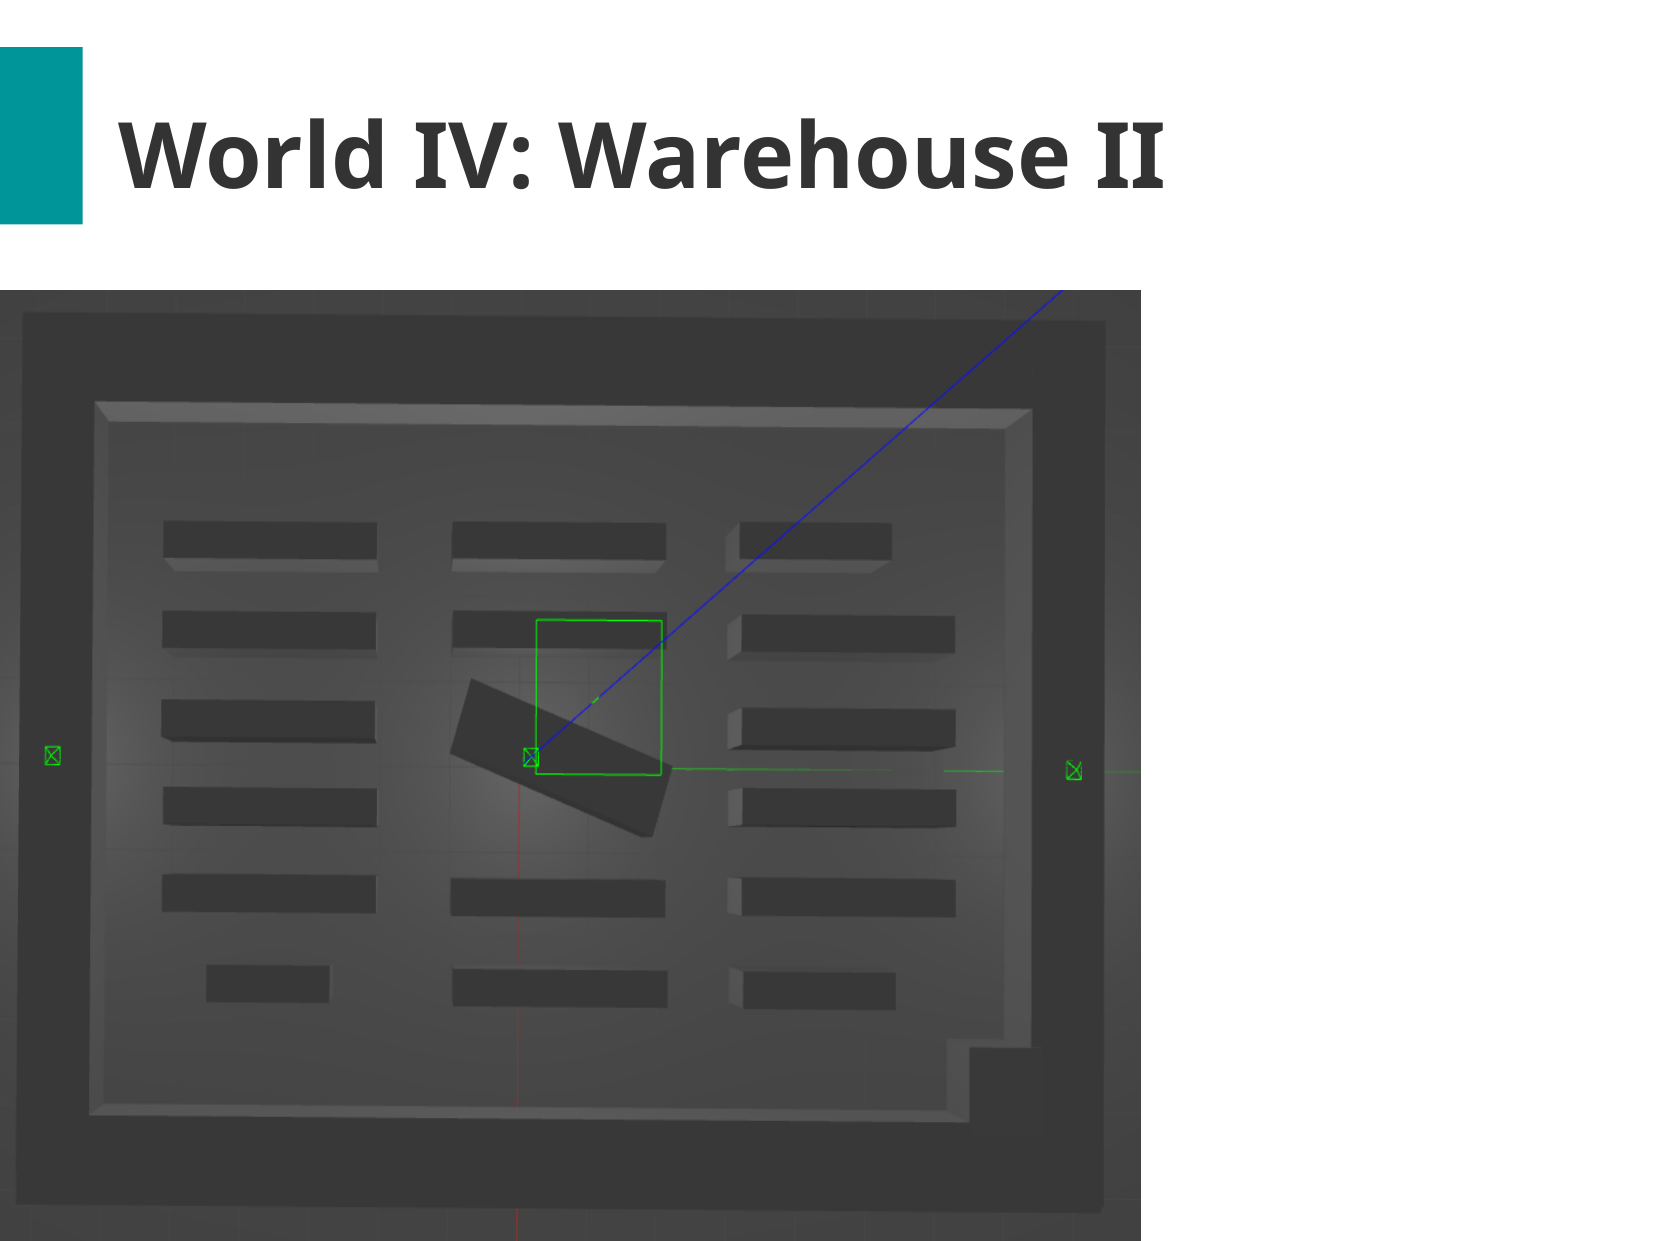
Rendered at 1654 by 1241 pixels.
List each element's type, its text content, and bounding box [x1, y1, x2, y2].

picture [0, 290, 1141, 1241]
title World IV: Warehouse II [118, 49, 1571, 257]
